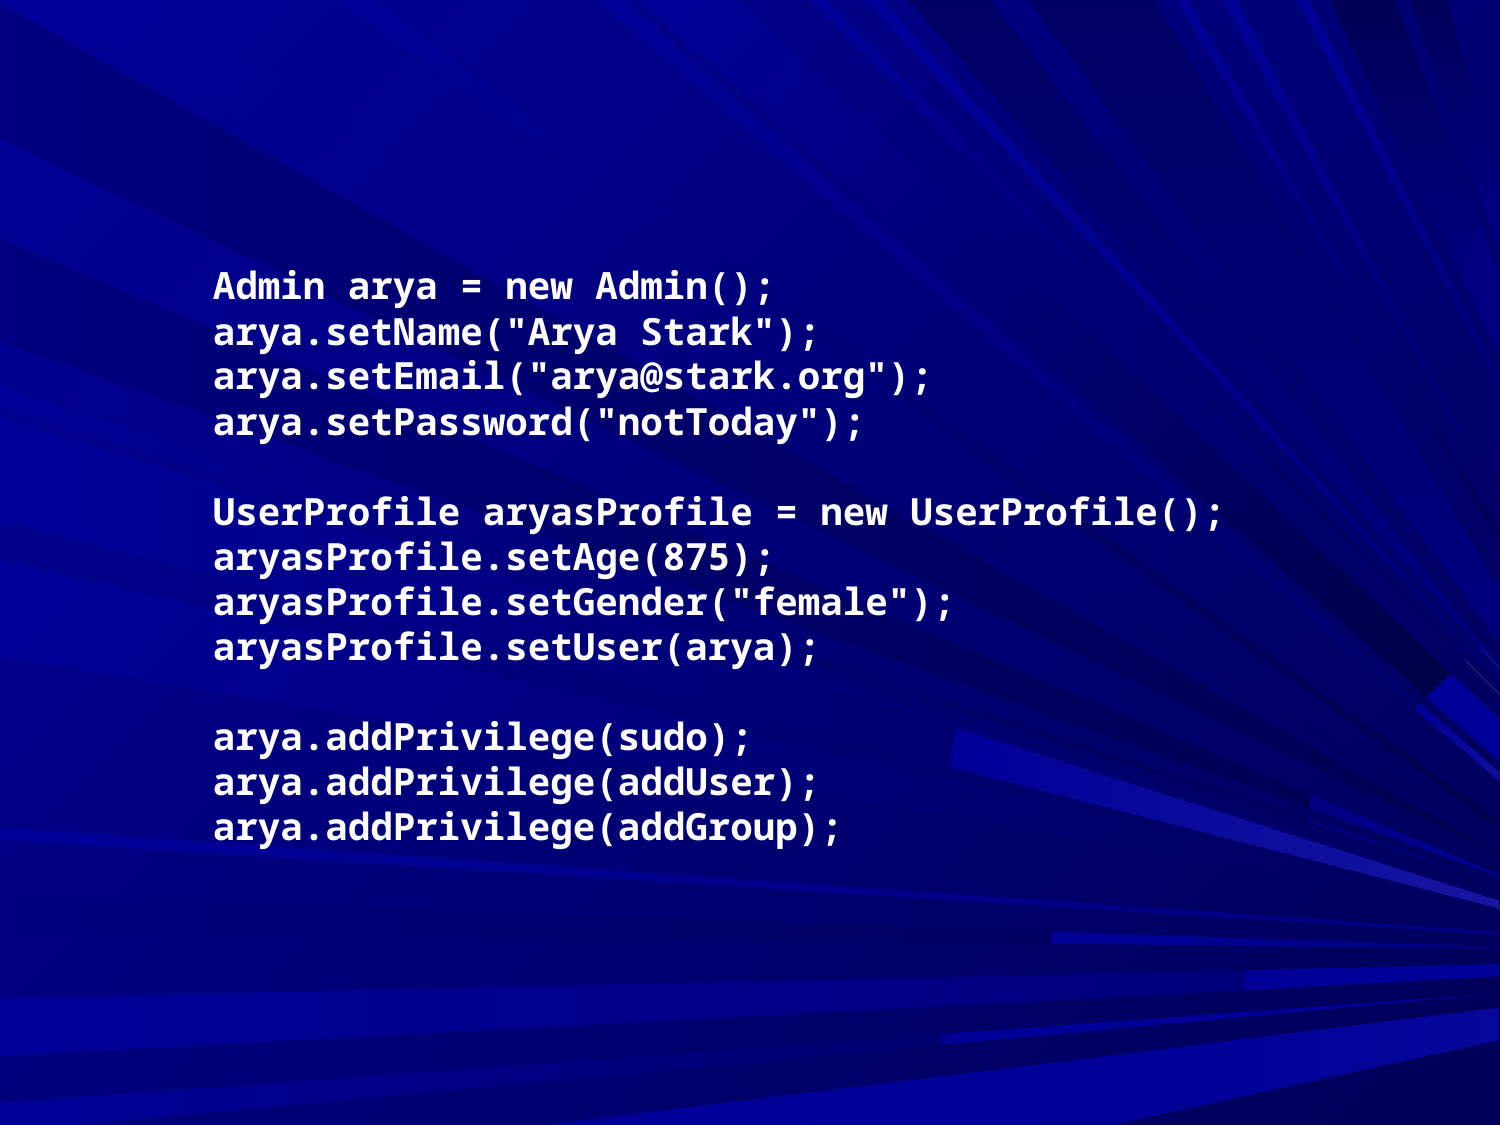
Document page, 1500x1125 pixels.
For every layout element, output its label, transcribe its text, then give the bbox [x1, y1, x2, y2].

text_box Admin arya = new Admin(); arya.setName("Arya Stark"); arya.setEmail("arya@stark.org"); arya.setPassword("notToday"); UserProfile aryasProfile = new UserProfile(); aryasProfile.setAge(875); aryasProfile.setGender("female"); aryasProfile.setUser(arya); arya.addPrivilege(sudo); arya.addPrivilege(addUser); arya.addPrivilege(addGroup); [18, 75, 1396, 1125]
